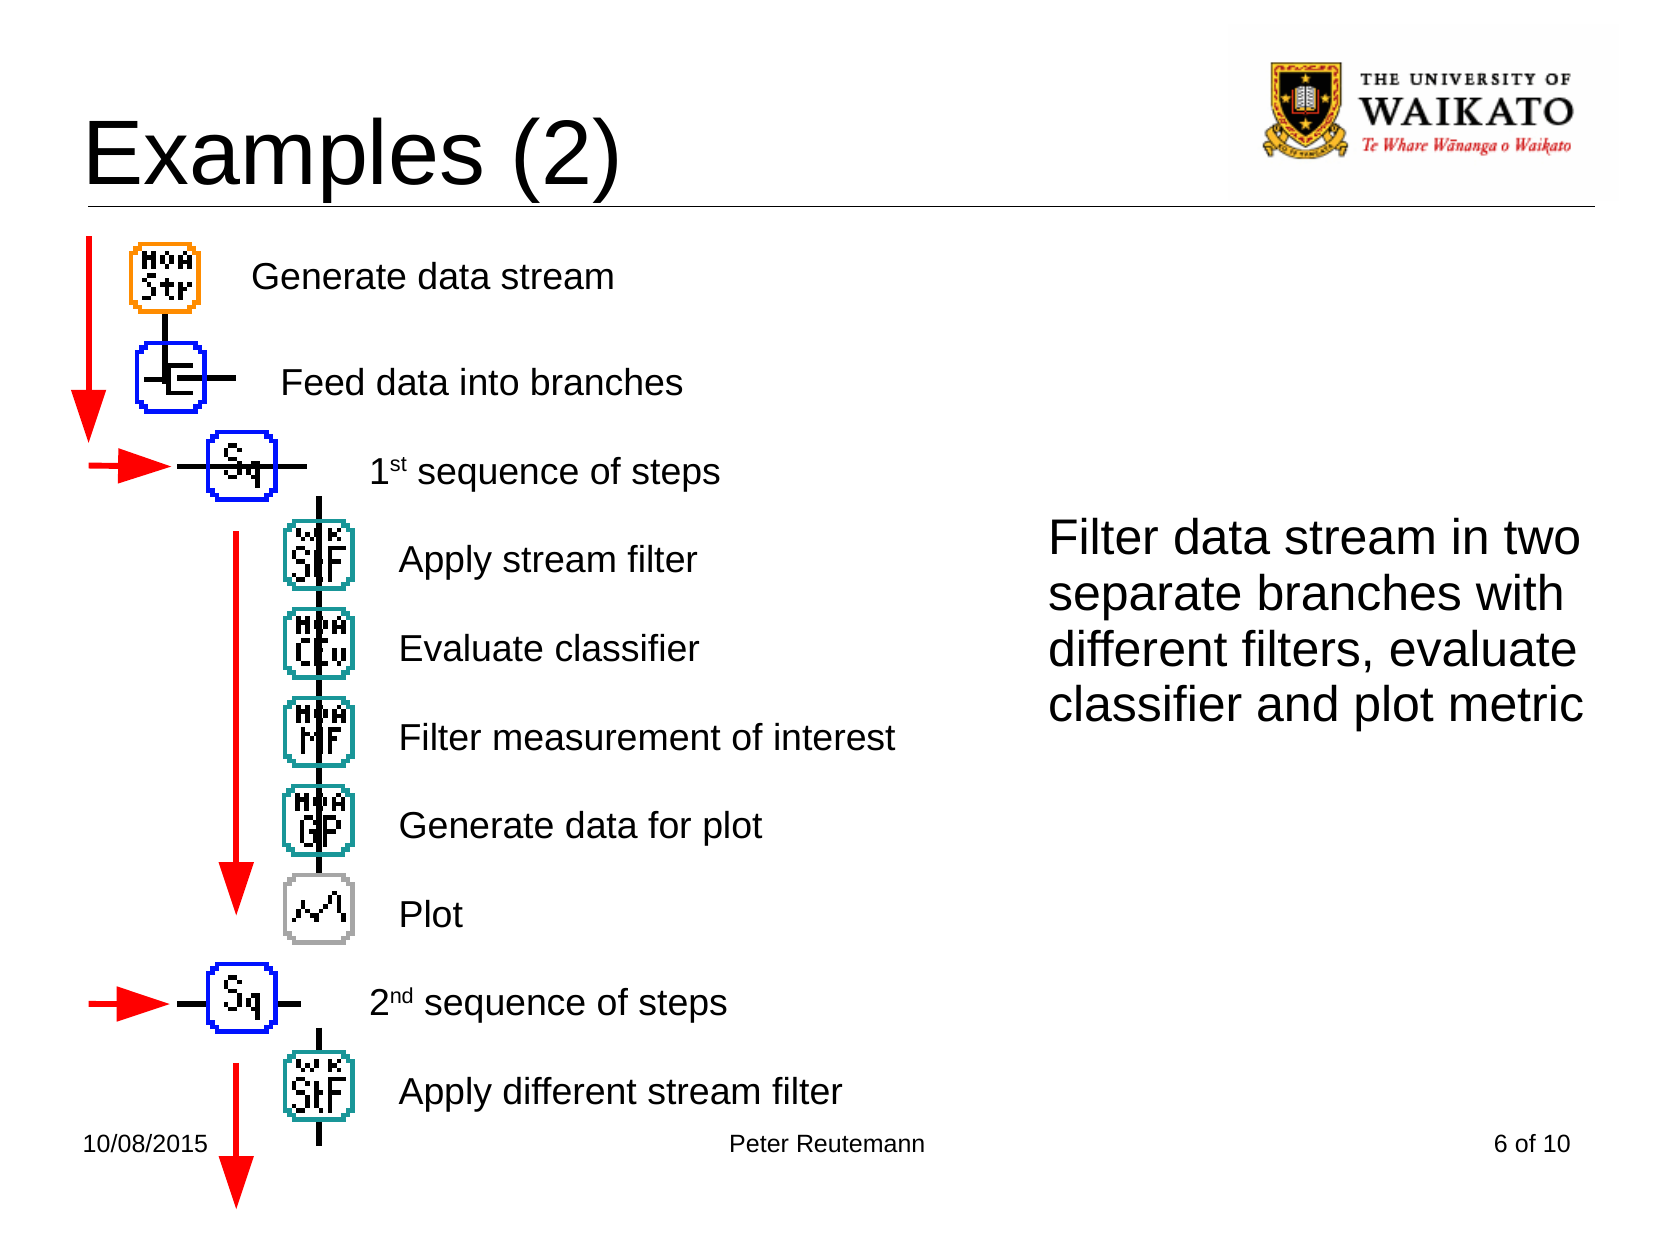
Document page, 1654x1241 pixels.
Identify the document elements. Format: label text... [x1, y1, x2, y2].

picture [283, 1050, 355, 1123]
picture [206, 962, 278, 1034]
text_box Apply different stream filter [383, 1062, 916, 1123]
picture [282, 784, 355, 857]
text_box Apply stream filter [383, 531, 857, 589]
text_box Feed data into branches [265, 354, 798, 412]
picture [283, 519, 355, 591]
title Examples (2) [82, 49, 1571, 257]
text_box Evaluate classifier [383, 620, 827, 677]
text_box 2nd sequence of steps [354, 974, 798, 1033]
text_box Filter measurement of interest [383, 708, 945, 768]
picture [206, 430, 278, 502]
text_box 1st sequence of steps [354, 442, 827, 502]
picture [1228, 24, 1619, 201]
text_box Plot [383, 885, 827, 943]
text_box Generate data stream [236, 248, 680, 308]
text_box Filter data stream in two separate branches with different filters, evaluate classifier and plot metric [1033, 501, 1625, 768]
picture [283, 607, 355, 680]
picture [283, 873, 355, 945]
picture [135, 341, 207, 414]
picture [283, 696, 355, 768]
picture [129, 242, 201, 314]
text_box Generate data for plot [383, 797, 916, 855]
